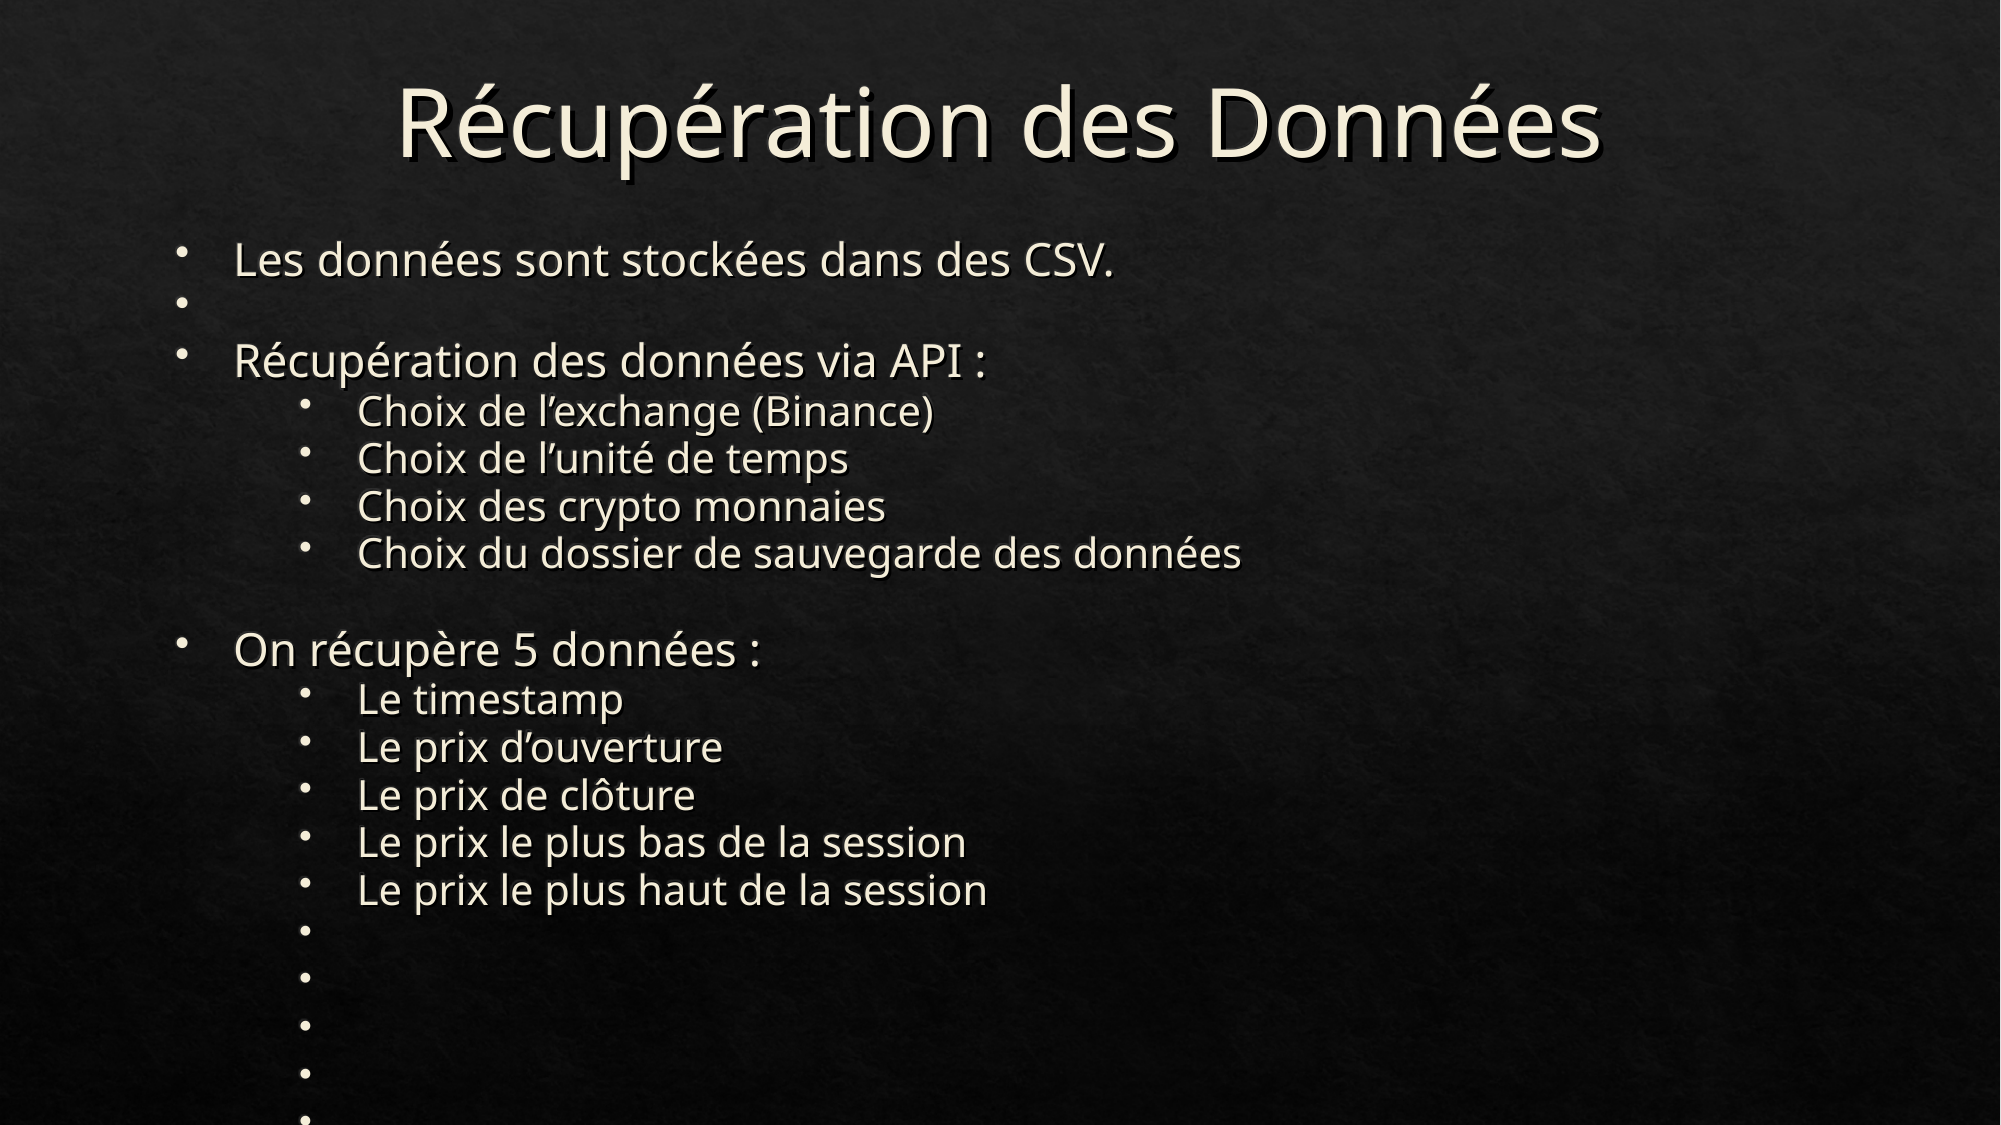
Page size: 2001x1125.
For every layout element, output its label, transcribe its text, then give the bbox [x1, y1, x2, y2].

list Les données sont stockées dans des CSV. Récupération des données via API : Choix de l’exchange (Binance) Choix de l’unité de temps Choix des crypto monnaies Choix du dossier de sauvegarde des données On récupère 5 données : Le timestamp Le prix d’ouverture Le prix de clôture Le prix le plus bas de la session Le prix le plus haut de la session [149, 237, 1849, 1078]
title Récupération des Données [149, 23, 1849, 230]
